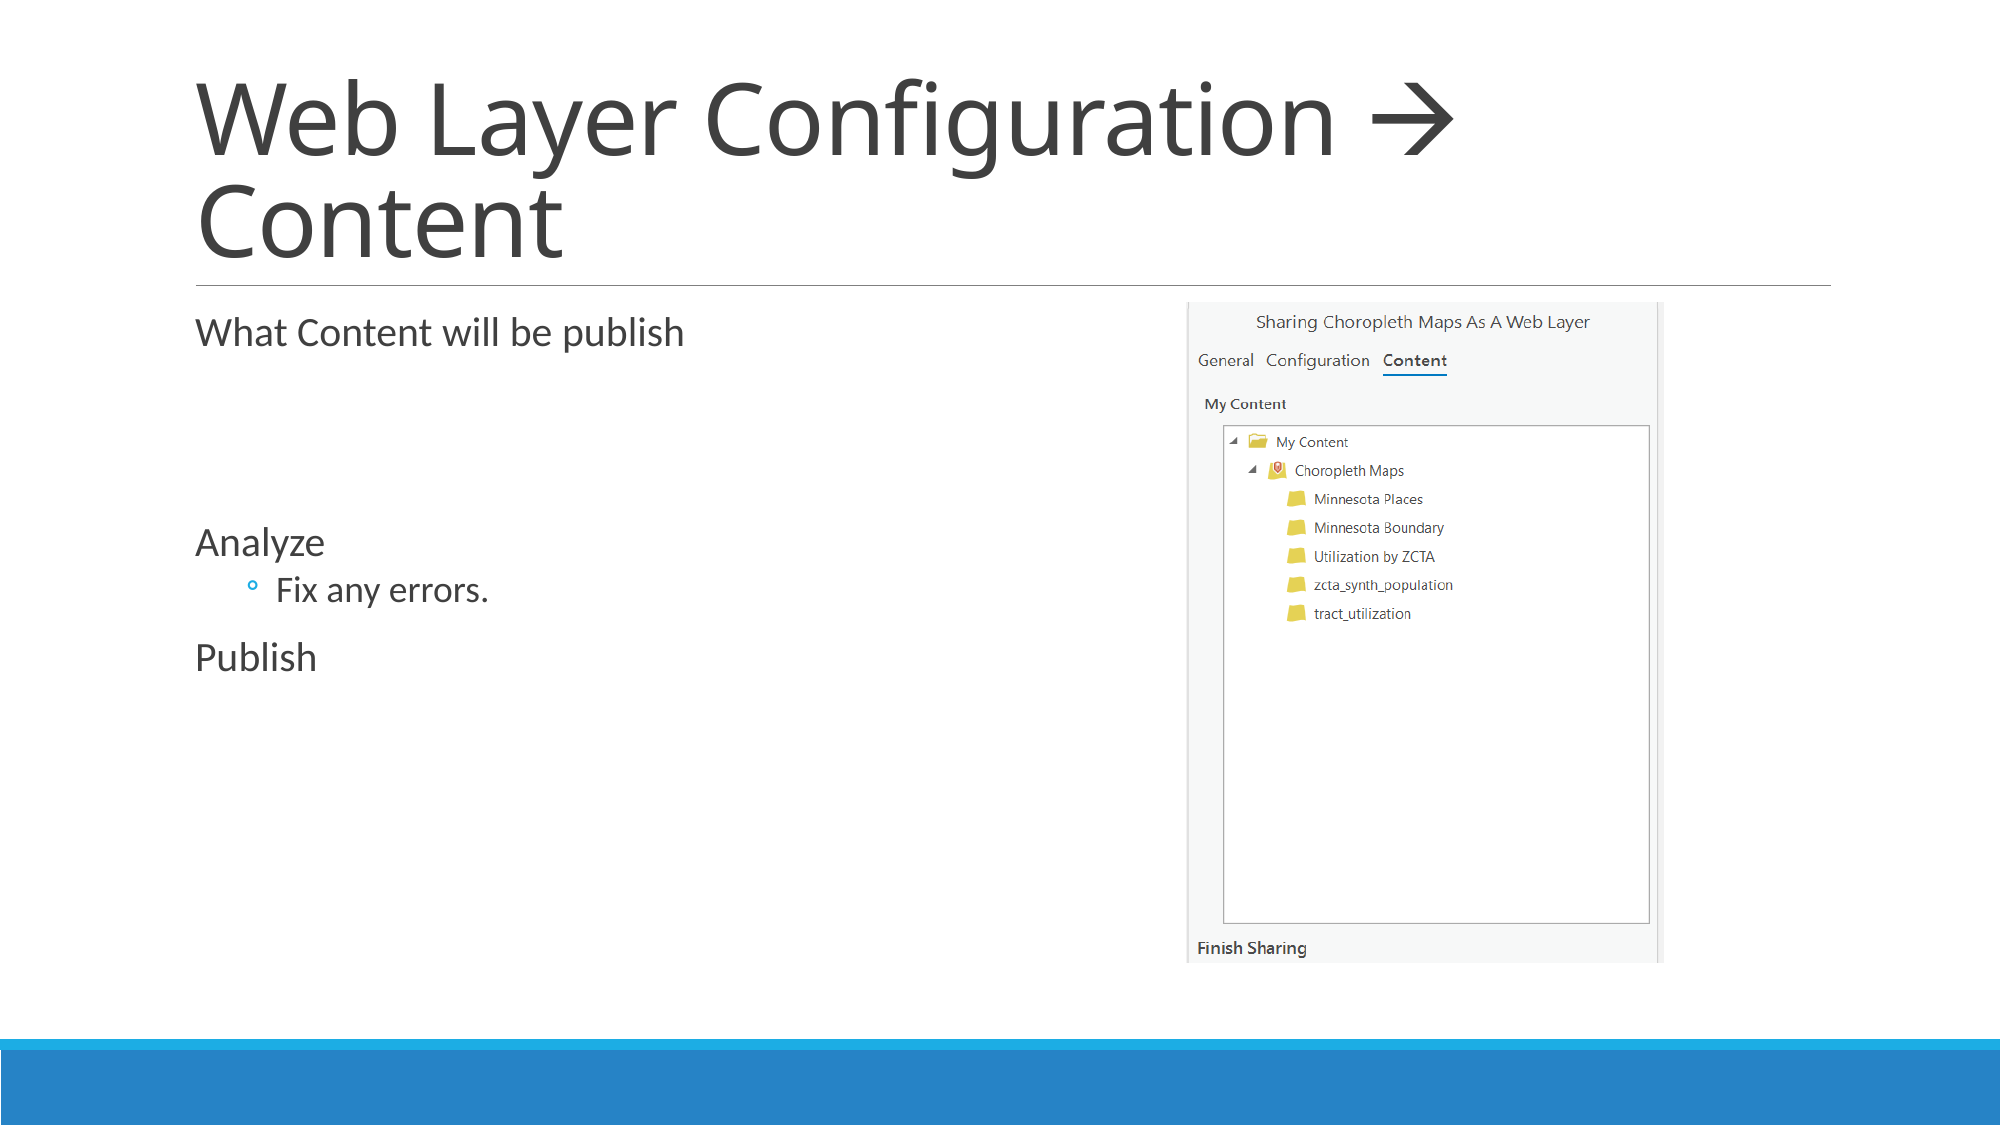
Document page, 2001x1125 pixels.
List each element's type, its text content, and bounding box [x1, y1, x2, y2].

list What Content will be publish Analyze Fix any errors. Publish [180, 302, 991, 963]
picture [1186, 302, 1664, 963]
title Web Layer Configuration  Content [180, 47, 1831, 286]
